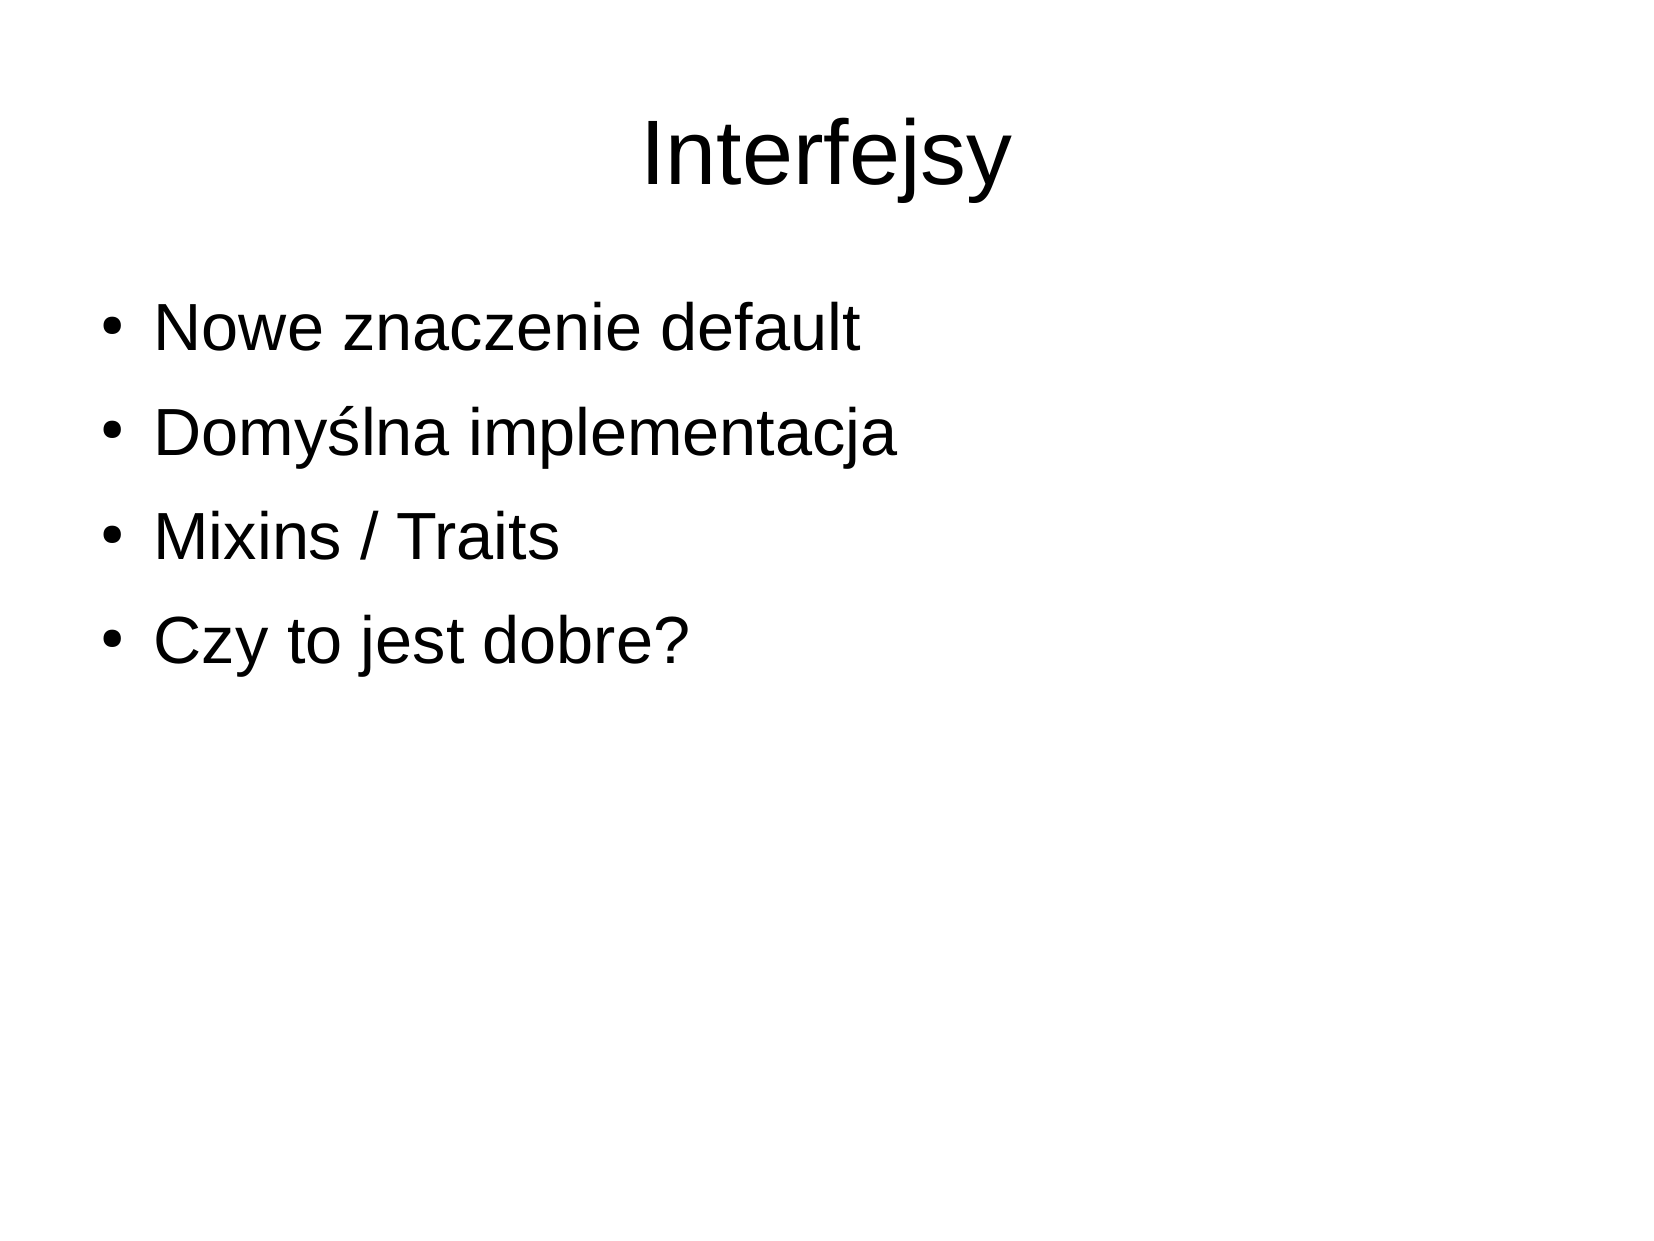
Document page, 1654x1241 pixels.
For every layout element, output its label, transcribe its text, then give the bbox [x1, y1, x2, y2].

list Nowe znaczenie default Domyślna implementacja Mixins / Traits Czy to jest dobre? [82, 290, 1538, 1010]
title Interfejsy [82, 49, 1571, 257]
